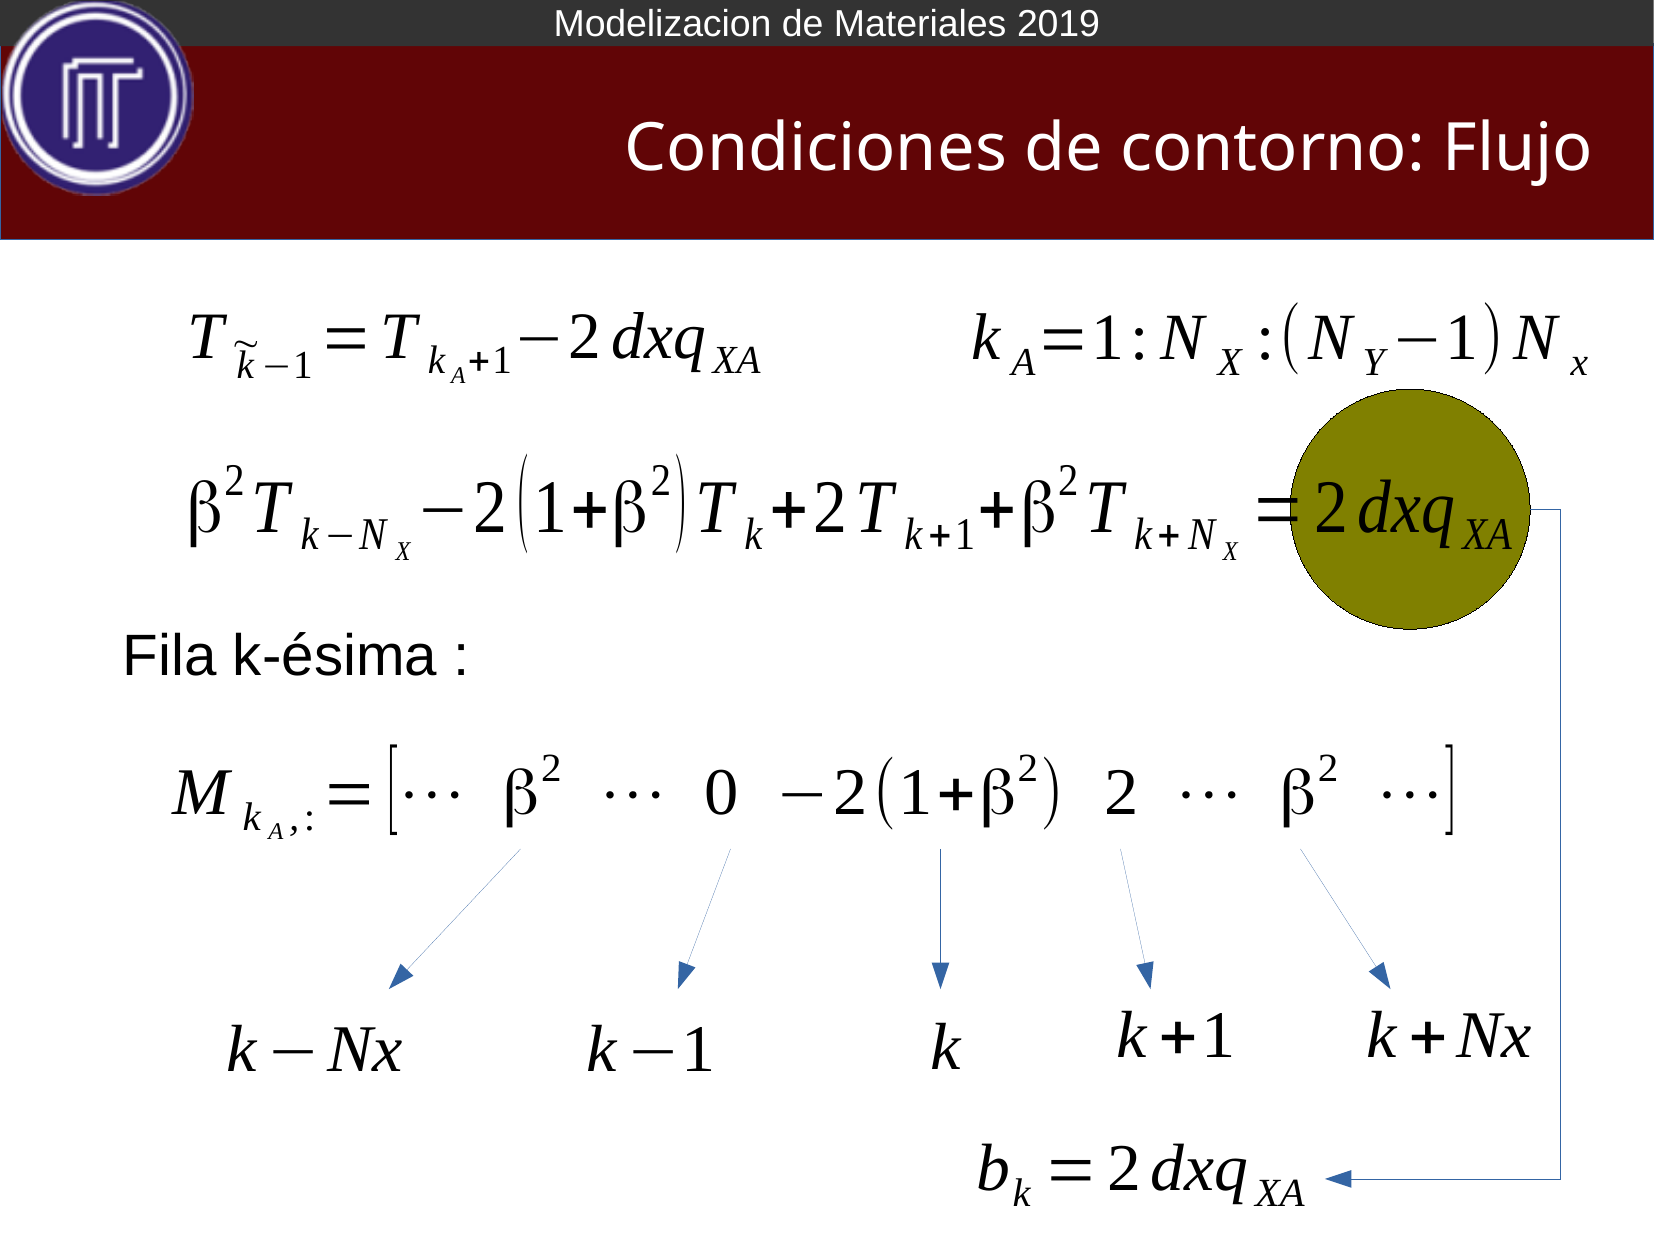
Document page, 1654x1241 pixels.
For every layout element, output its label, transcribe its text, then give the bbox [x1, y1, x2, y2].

chart [1108, 998, 1242, 1073]
text_box [1305, 568, 1515, 630]
chart [218, 1012, 413, 1087]
text_box Fila k-ésima : [108, 615, 1309, 696]
chart [578, 1012, 723, 1087]
text_box [1519, 458, 1531, 560]
text_box [1306, 389, 1514, 449]
title Condiciones de contorno: Flujo [41, 70, 1654, 218]
chart [1358, 998, 1542, 1073]
chart [162, 740, 1464, 846]
chart [181, 299, 766, 390]
picture [0, 0, 194, 196]
chart [963, 299, 1596, 385]
chart [180, 449, 1519, 568]
chart [969, 1130, 1312, 1216]
chart [922, 1010, 975, 1085]
